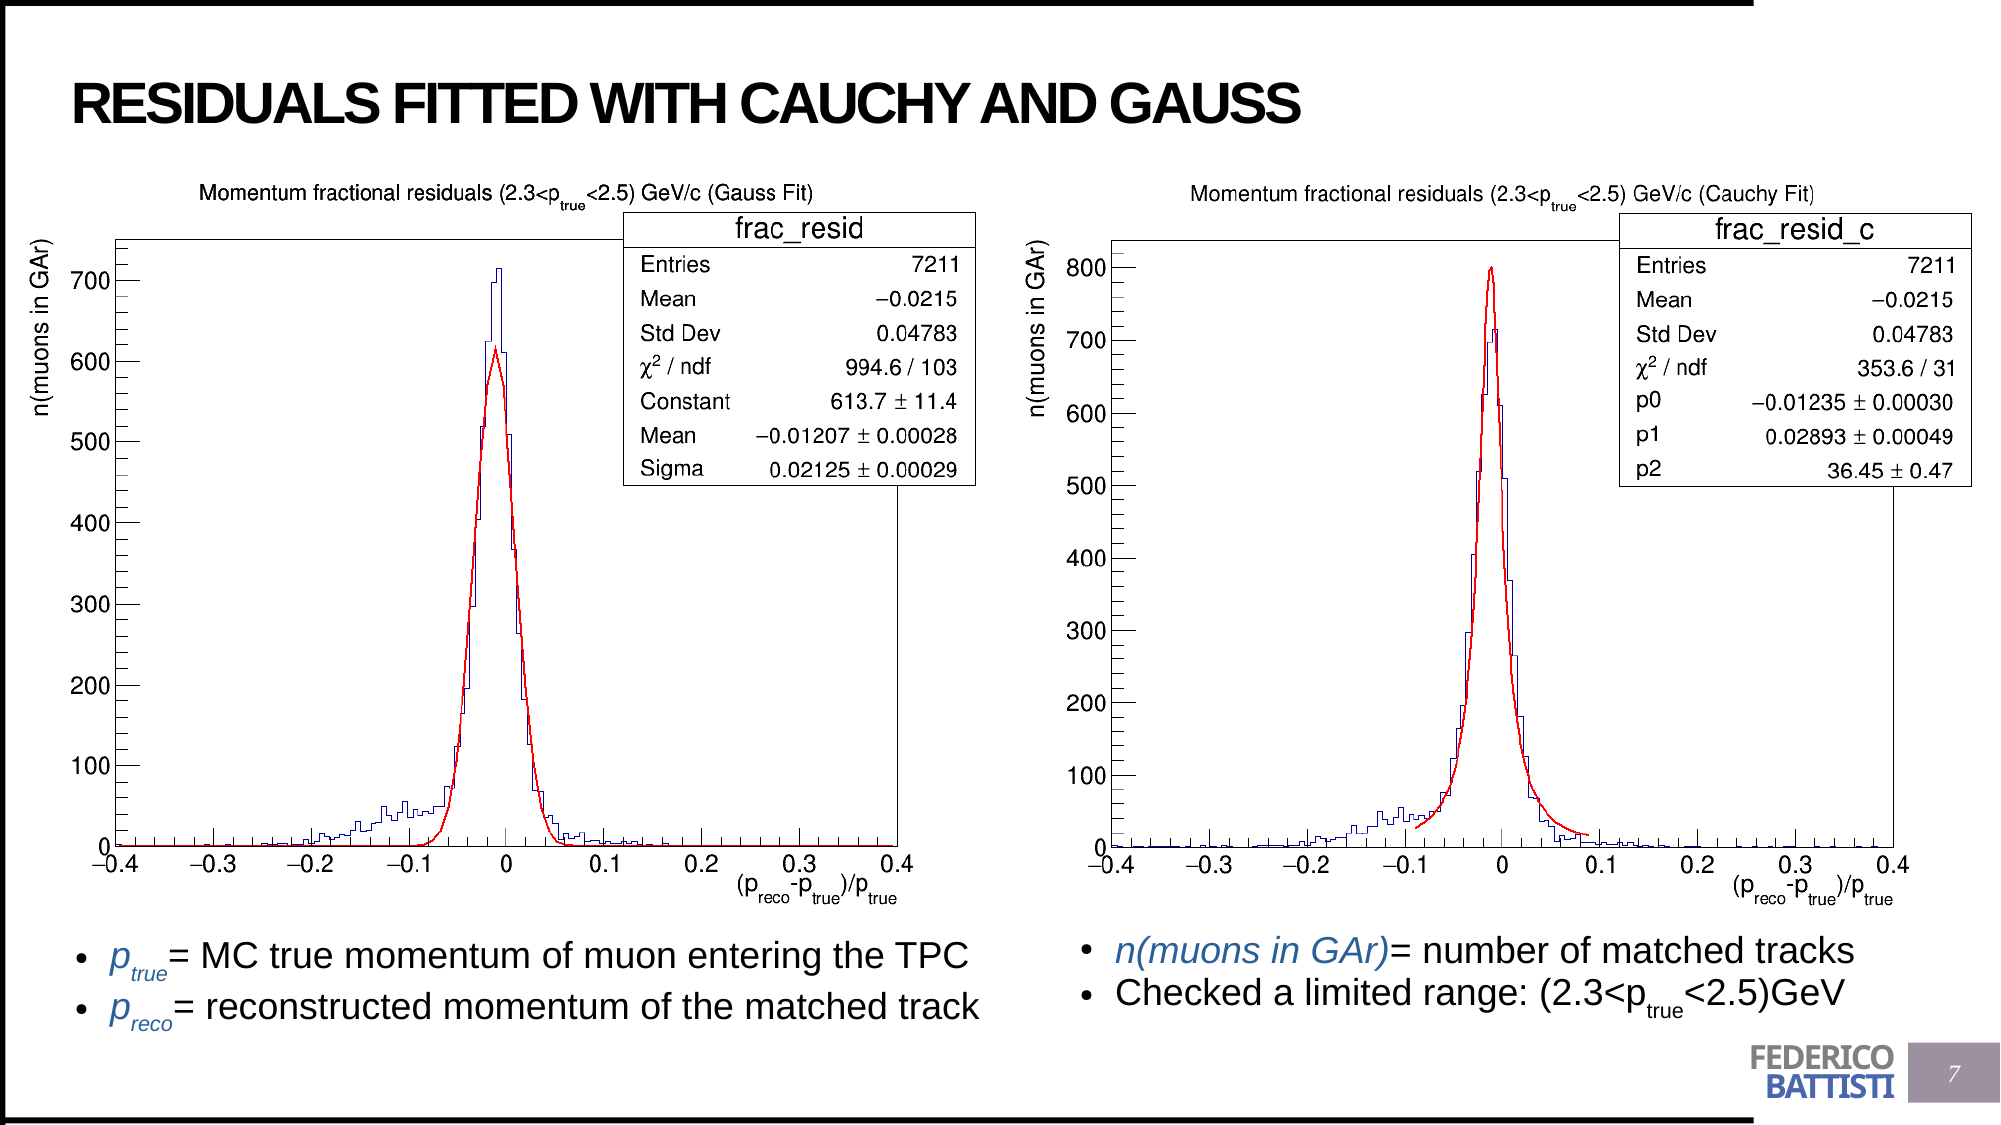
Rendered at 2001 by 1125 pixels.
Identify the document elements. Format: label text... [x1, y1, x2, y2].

title RESIDUALS FITTED WITH CAUCHY AND GAUSS [70, 67, 1580, 142]
picture [1014, 164, 1990, 923]
picture [18, 163, 994, 922]
text_box ptrue= MC true momentum of muon entering the TPC preco= reconstructed momentum of the matched track [60, 927, 1111, 1044]
text_box n(muons in GAr)= number of matched tracks Checked a limited range: (2.3<ptrue<2.5)GeV [1065, 922, 1921, 1036]
slide_number <number> [1931, 1050, 1977, 1096]
